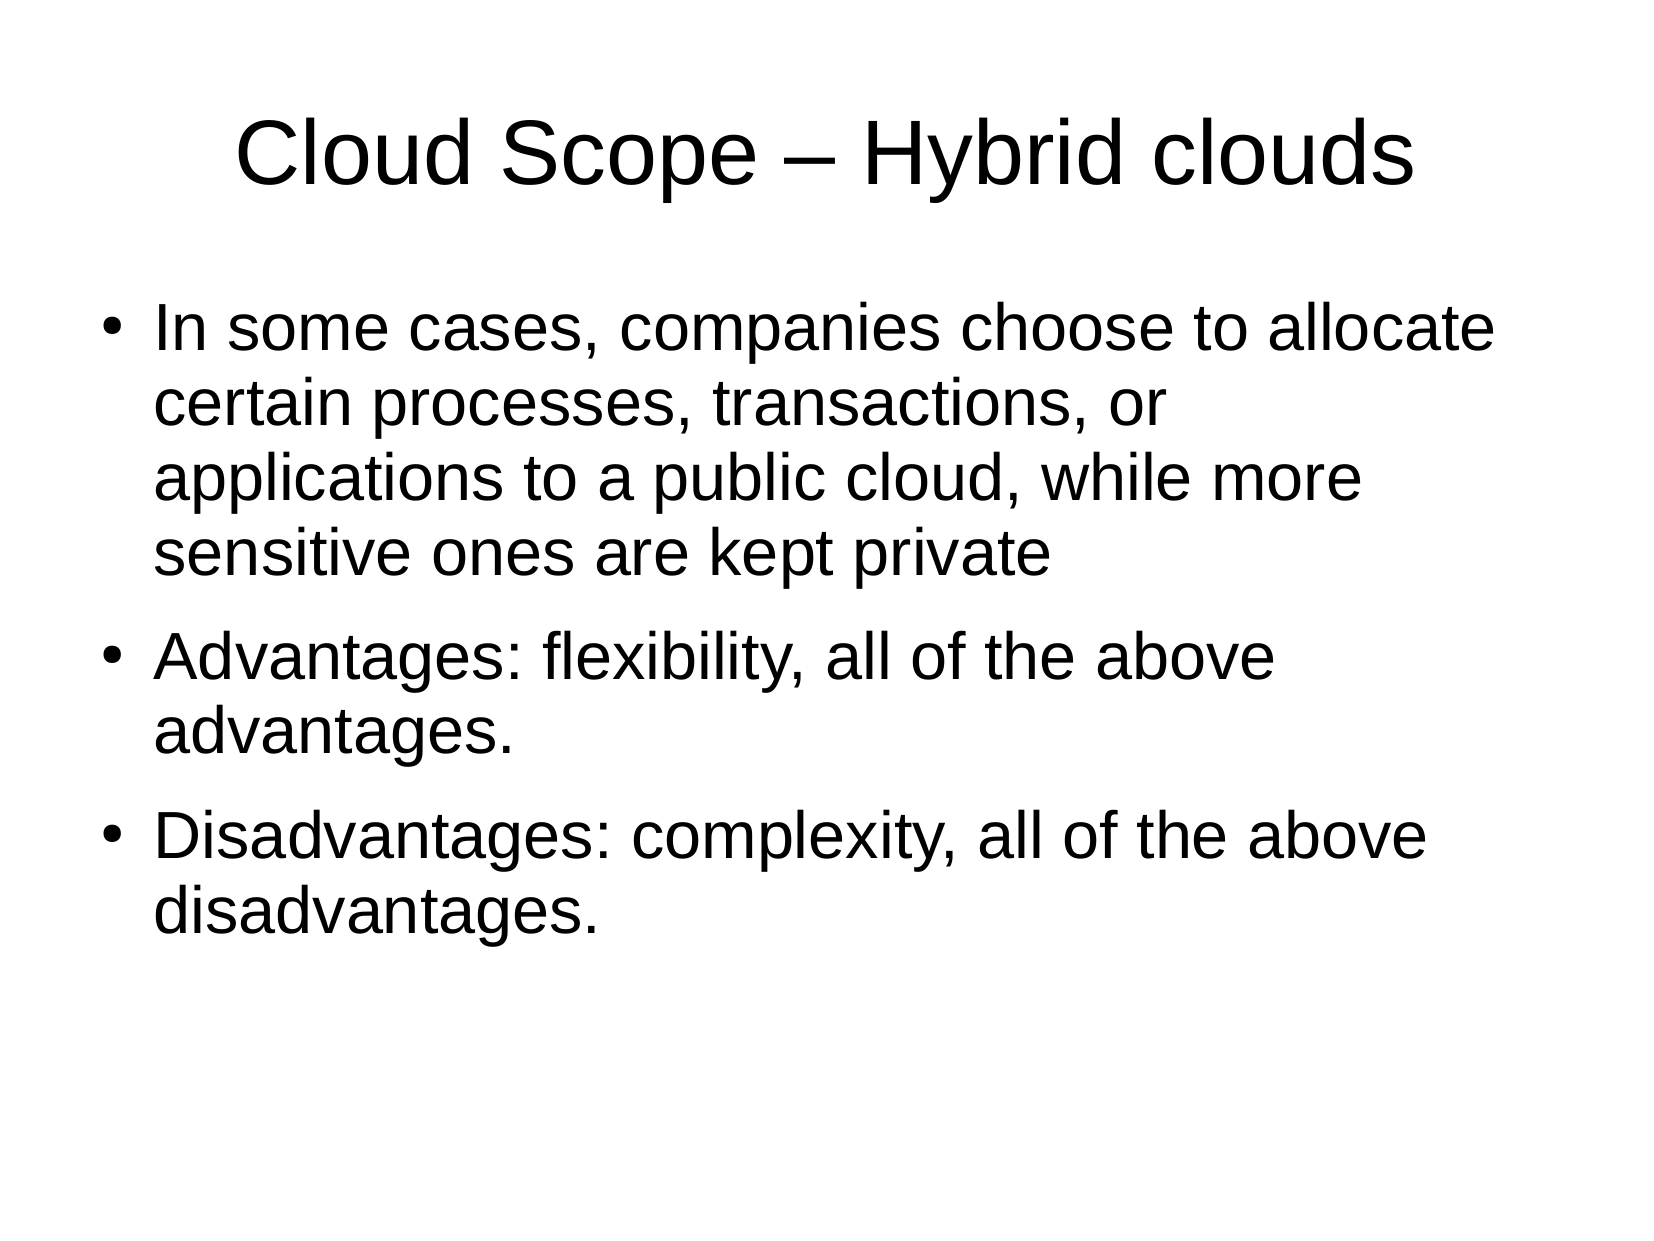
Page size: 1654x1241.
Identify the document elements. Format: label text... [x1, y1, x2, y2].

list In some cases, companies choose to allocate certain processes, transactions, or applications to a public cloud, while more sensitive ones are kept private Advantages: flexibility, all of the above advantages. Disadvantages: complexity, all of the above disadvantages. [82, 290, 1538, 1010]
title Cloud Scope – Hybrid clouds [82, 49, 1571, 257]
